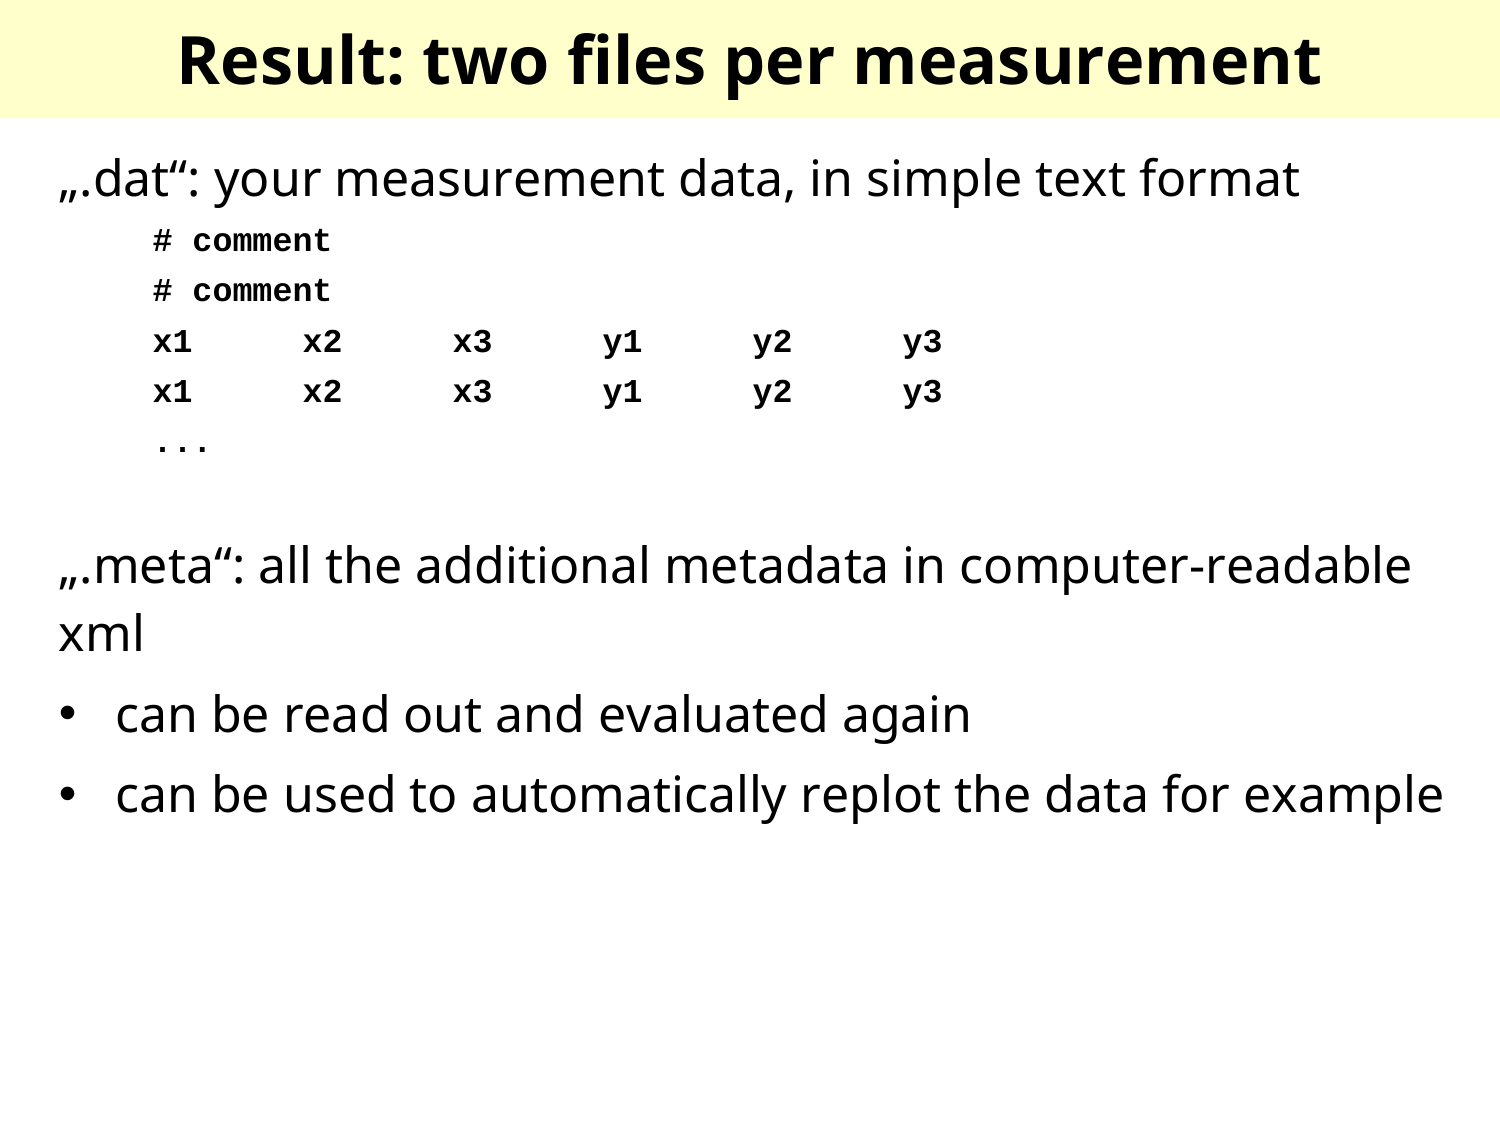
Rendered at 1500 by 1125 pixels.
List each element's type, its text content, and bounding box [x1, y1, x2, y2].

list „.dat“: your measurement data, in simple text format # comment # comment x1 x2 x3 y1 y2 y3 x1 x2 x3 y1 y2 y3 ... „.meta“: all the additional metadata in computer-readable xml can be read out and evaluated again can be used to automatically replot the data for example [59, 143, 1447, 886]
title Result: two files per measurement [0, 0, 1500, 119]
